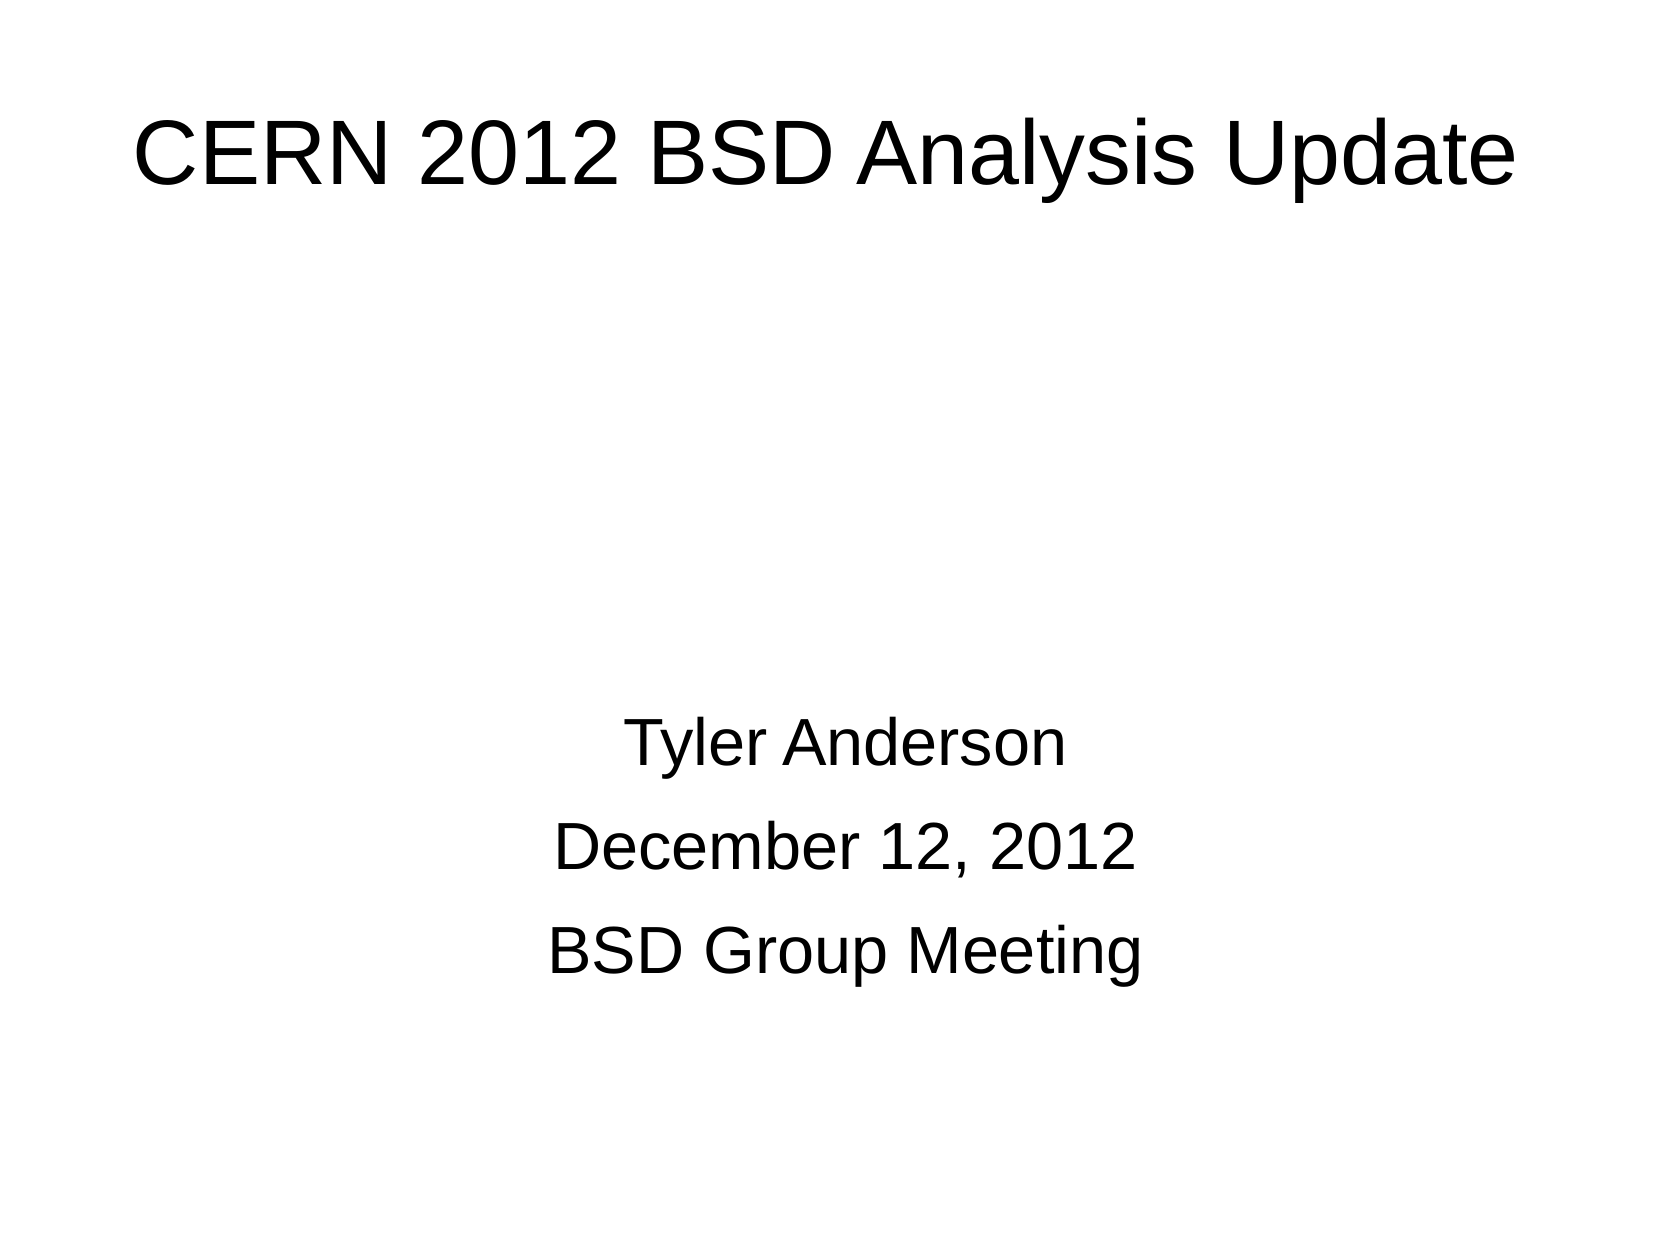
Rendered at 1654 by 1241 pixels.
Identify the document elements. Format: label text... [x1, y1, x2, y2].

title CERN 2012 BSD Analysis Update [82, 49, 1571, 257]
list Tyler Anderson December 12, 2012 BSD Group Meeting [82, 705, 1538, 1010]
